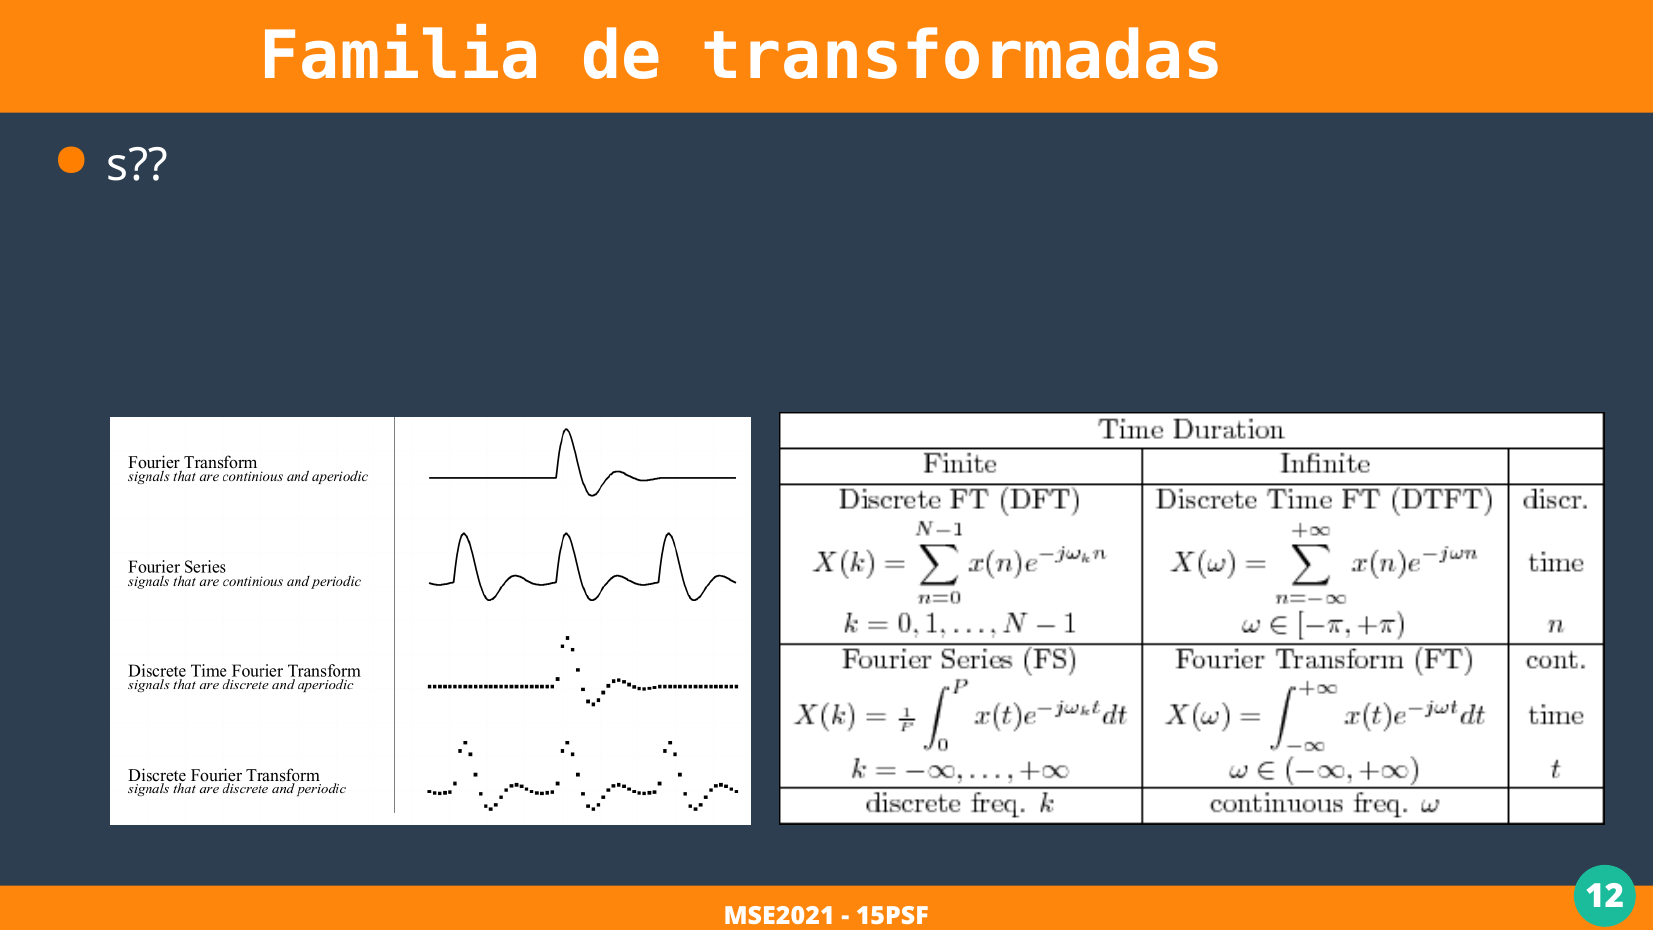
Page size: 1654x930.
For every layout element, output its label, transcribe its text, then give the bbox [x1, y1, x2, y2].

title Familia de transformadas [259, 16, 1463, 113]
picture [779, 412, 1605, 825]
picture [110, 417, 751, 826]
list s?? [35, 131, 1538, 376]
